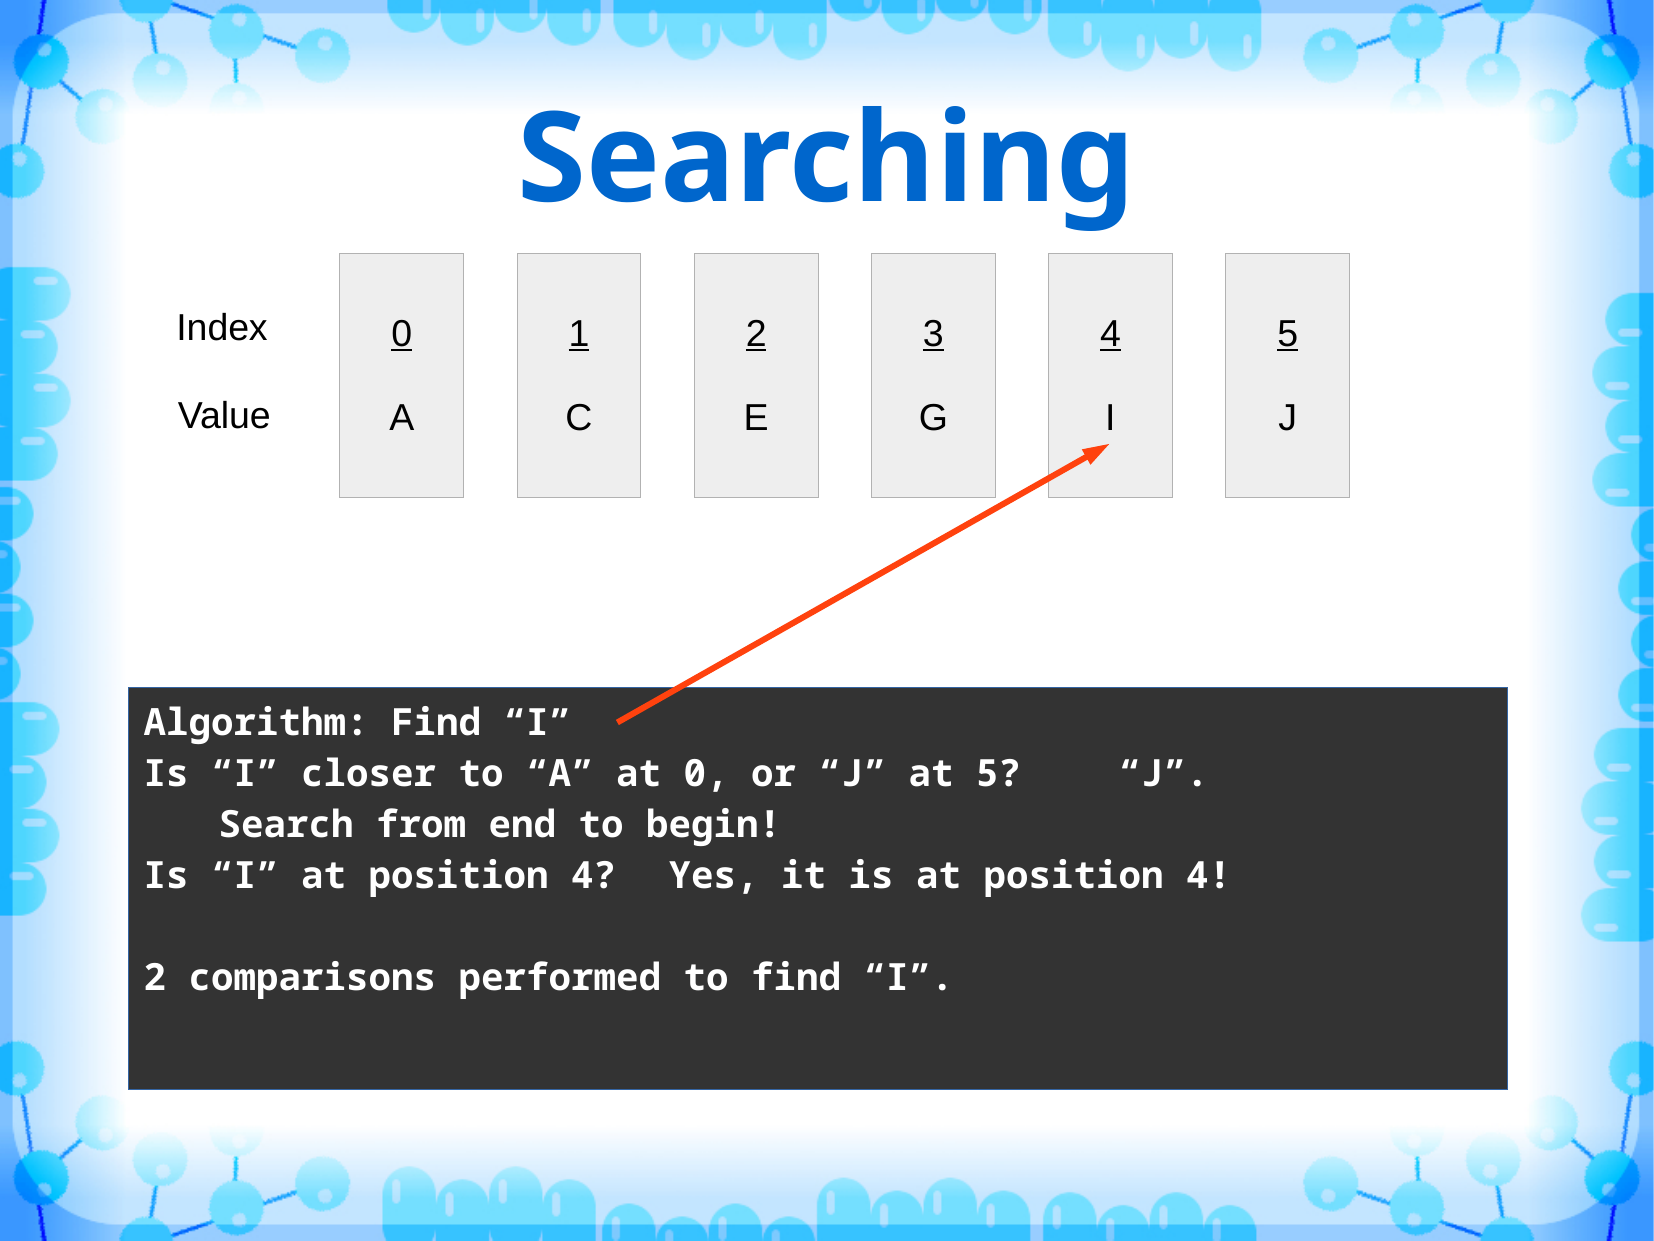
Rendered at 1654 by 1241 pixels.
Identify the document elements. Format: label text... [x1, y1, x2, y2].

text_box 1 C [517, 253, 641, 498]
text_box 5 J [1225, 253, 1350, 498]
text_box Value [122, 387, 327, 444]
text_box 4 I [1048, 253, 1173, 498]
picture [0, 0, 1654, 1241]
text_box 2 E [694, 253, 819, 498]
text_box Algorithm: Find “I” Is “I” closer to “A” at 0, or “J” at 5? “J”. Search from end to begin! Is “I” at position 4? Yes, it is at position 4! 2 comparisons performed to find “I”. [128, 687, 1508, 1090]
title Searching [82, 49, 1571, 257]
text_box Index [119, 298, 325, 356]
text_box 0 A [339, 253, 464, 498]
text_box 3 G [871, 253, 996, 498]
